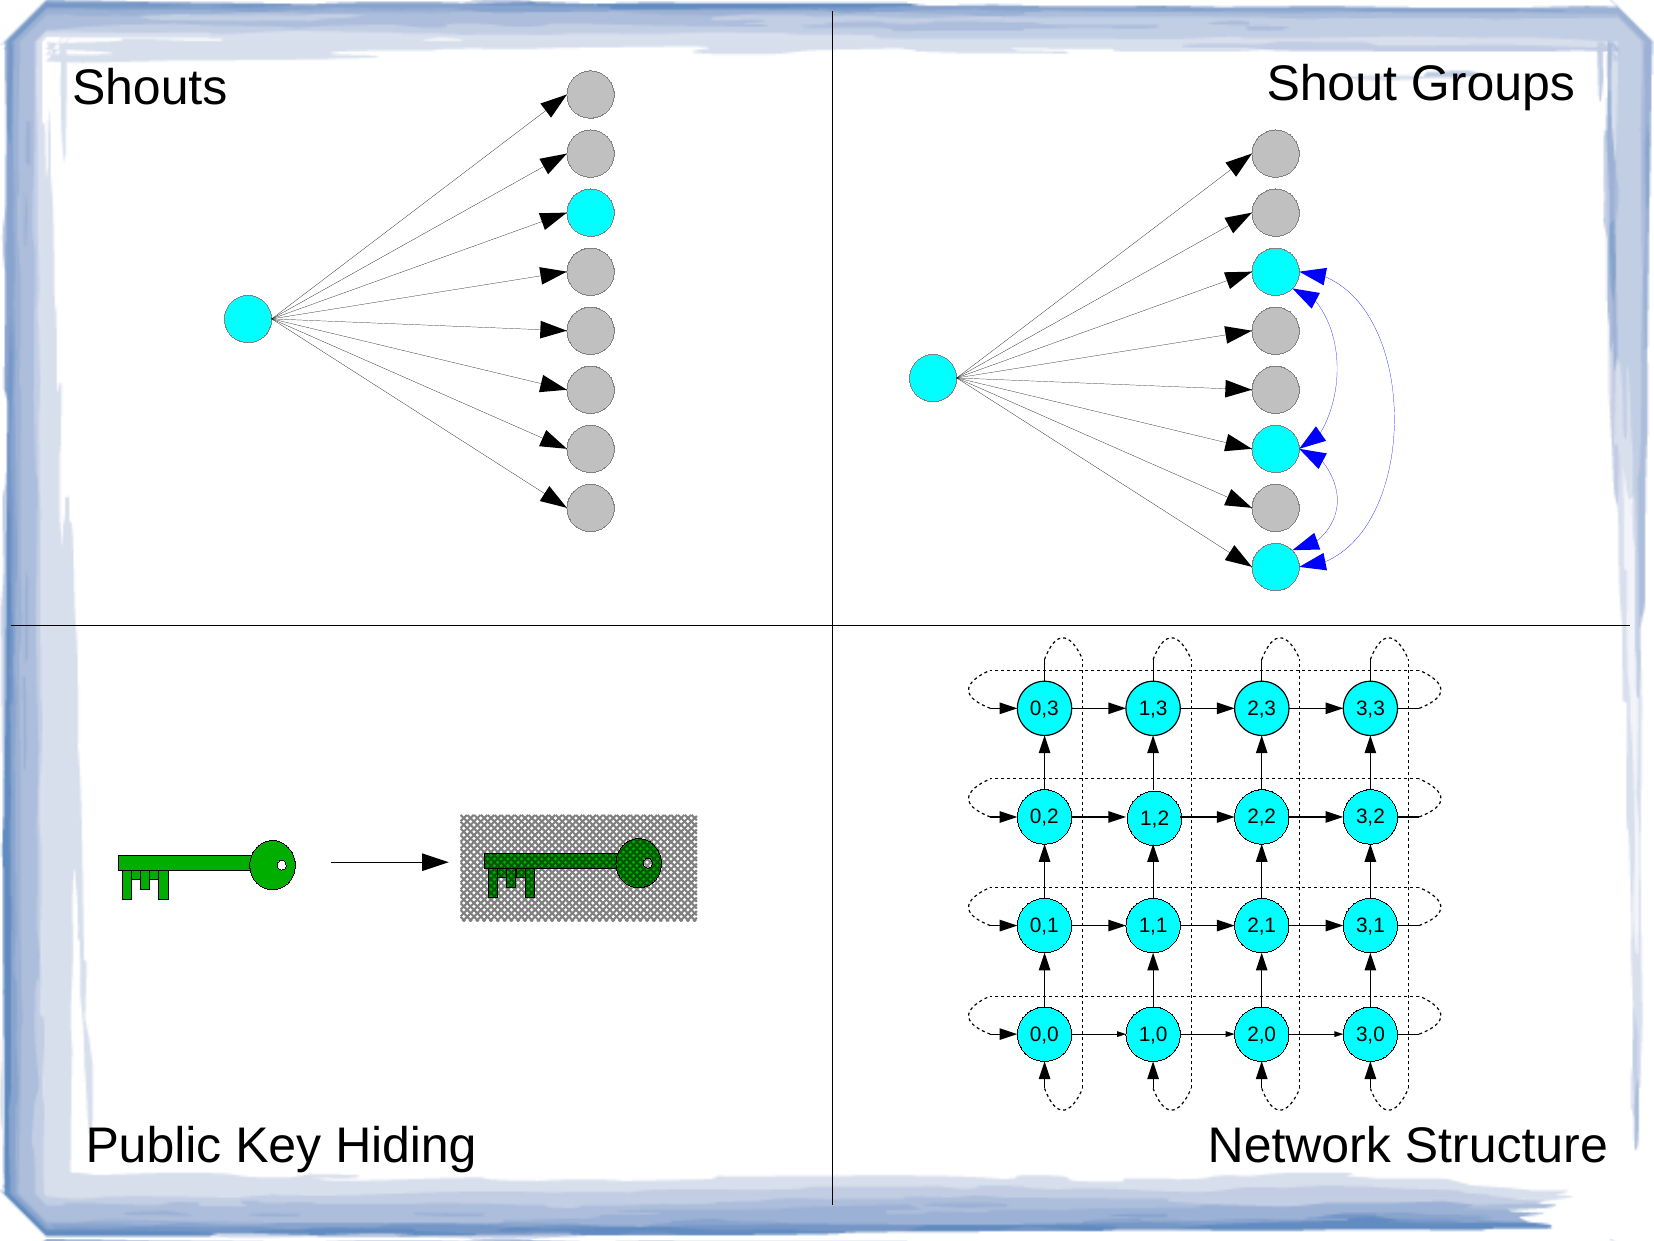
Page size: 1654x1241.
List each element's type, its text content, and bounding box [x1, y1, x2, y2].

text_box [1251, 484, 1300, 532]
text_box [566, 484, 615, 532]
text_box 3,0 [1343, 1007, 1398, 1062]
text_box [1251, 188, 1300, 237]
text_box 1,3 [1125, 681, 1181, 736]
text_box Public Key Hiding [70, 1110, 508, 1193]
text_box 3,3 [1343, 681, 1398, 736]
text_box 2,0 [1234, 1007, 1289, 1062]
text_box [1251, 543, 1300, 591]
text_box 2,3 [1234, 681, 1289, 736]
text_box [1251, 425, 1300, 473]
picture [0, 0, 1654, 1241]
text_box [460, 814, 697, 922]
text_box 1,2 [1127, 791, 1182, 846]
text_box 1,1 [1125, 898, 1181, 953]
text_box 3,1 [1343, 898, 1398, 953]
text_box [118, 840, 296, 900]
text_box [1252, 366, 1300, 414]
text_box 0,2 [1017, 789, 1072, 845]
text_box [566, 129, 615, 178]
text_box [566, 425, 615, 473]
text_box 1,0 [1125, 1007, 1181, 1062]
text_box [1252, 307, 1300, 355]
text_box Shout Groups [1251, 47, 1607, 119]
text_box 2,1 [1234, 898, 1289, 953]
text_box [1251, 129, 1300, 178]
text_box [566, 307, 615, 355]
text_box [566, 366, 615, 414]
text_box [1252, 248, 1300, 296]
text_box [566, 70, 615, 119]
text_box [224, 295, 272, 343]
text_box Shouts [57, 52, 243, 123]
text_box 2,2 [1234, 789, 1289, 845]
text_box [566, 188, 615, 237]
text_box 0,3 [1017, 681, 1072, 736]
text_box 0,1 [1017, 898, 1072, 953]
text_box [566, 248, 615, 296]
text_box [909, 354, 957, 402]
text_box 0,0 [1017, 1007, 1072, 1062]
text_box Network Structure [1192, 1110, 1623, 1181]
text_box 3,2 [1343, 789, 1398, 845]
